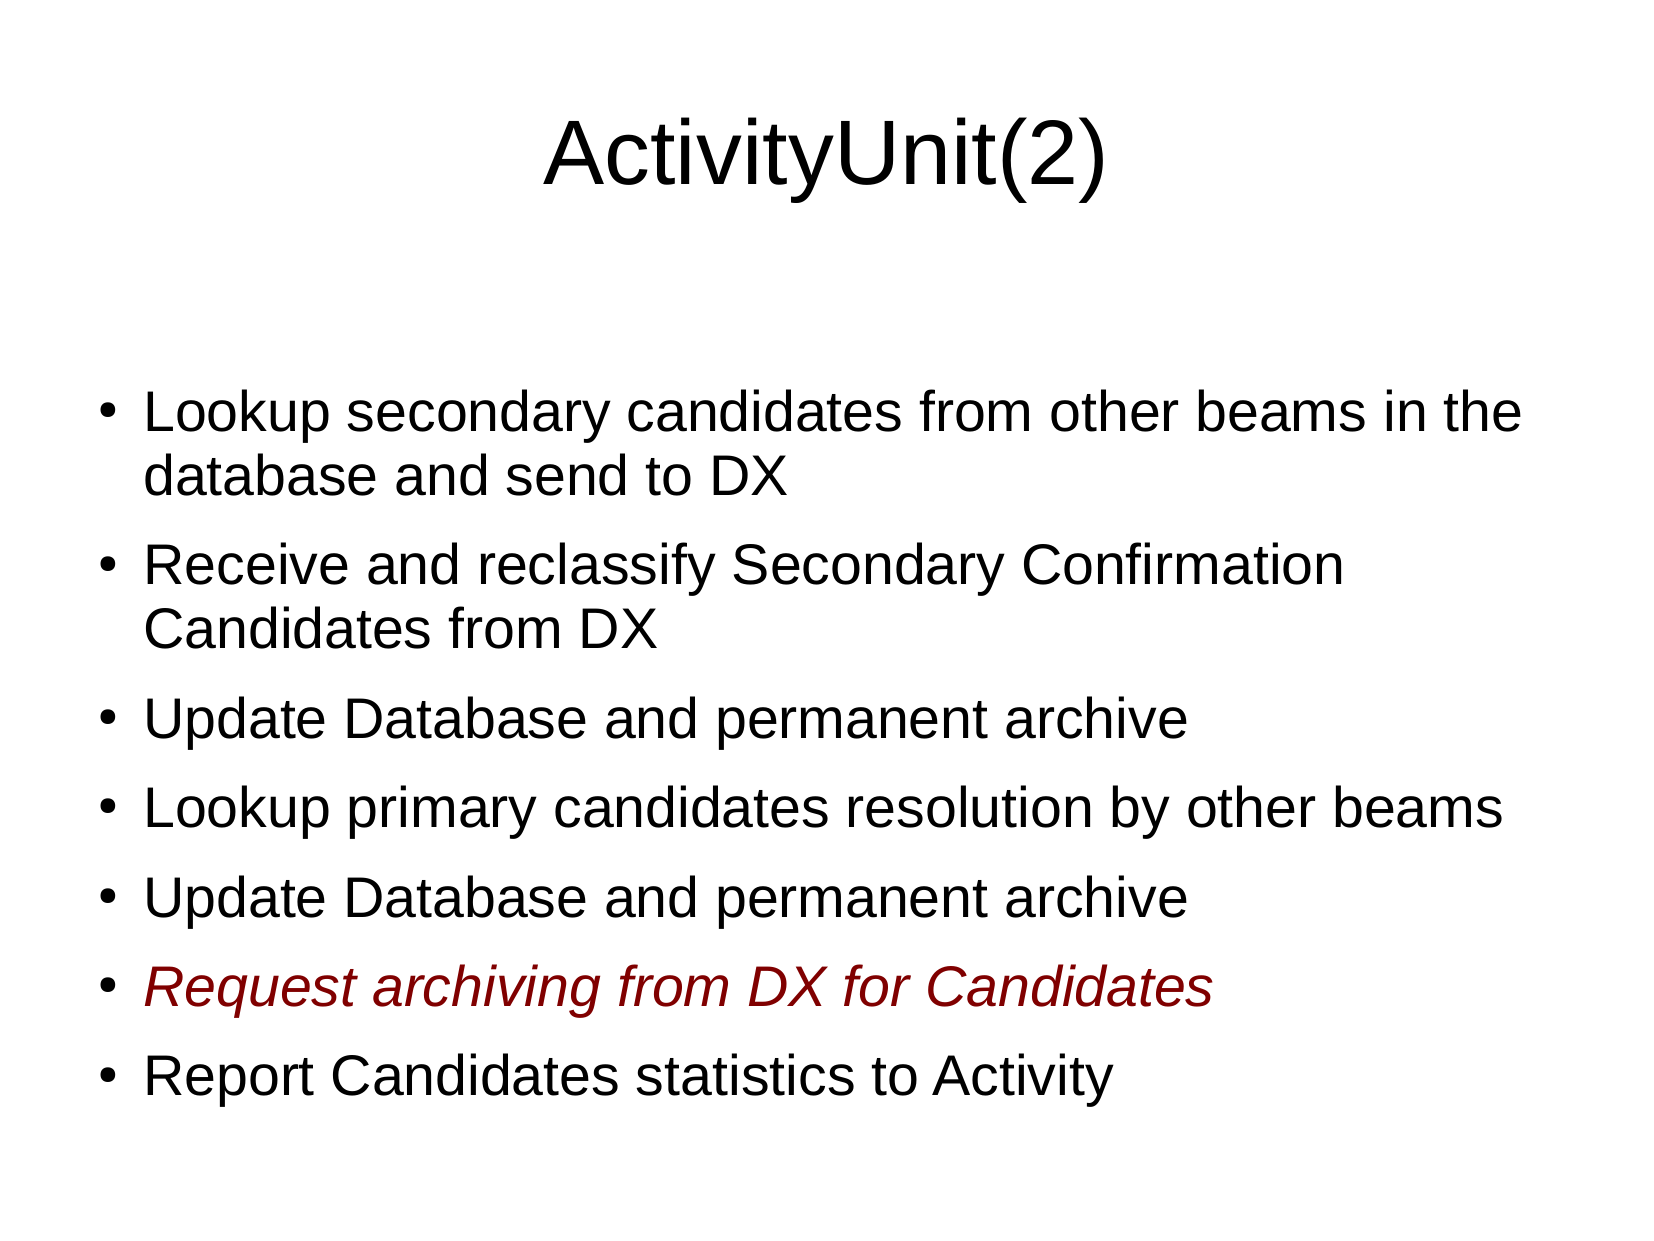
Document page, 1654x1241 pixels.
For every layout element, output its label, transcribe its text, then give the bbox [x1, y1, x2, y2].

title ActivityUnit(2) [82, 56, 1571, 250]
list Lookup secondary candidates from other beams in the database and send to DX Receive and reclassify Secondary Confirmation Candidates from DX Update Database and permanent archive Lookup primary candidates resolution by other beams Update Database and permanent archive Request archiving from DX for Candidates Report Candidates statistics to Activity [82, 290, 1571, 1109]
